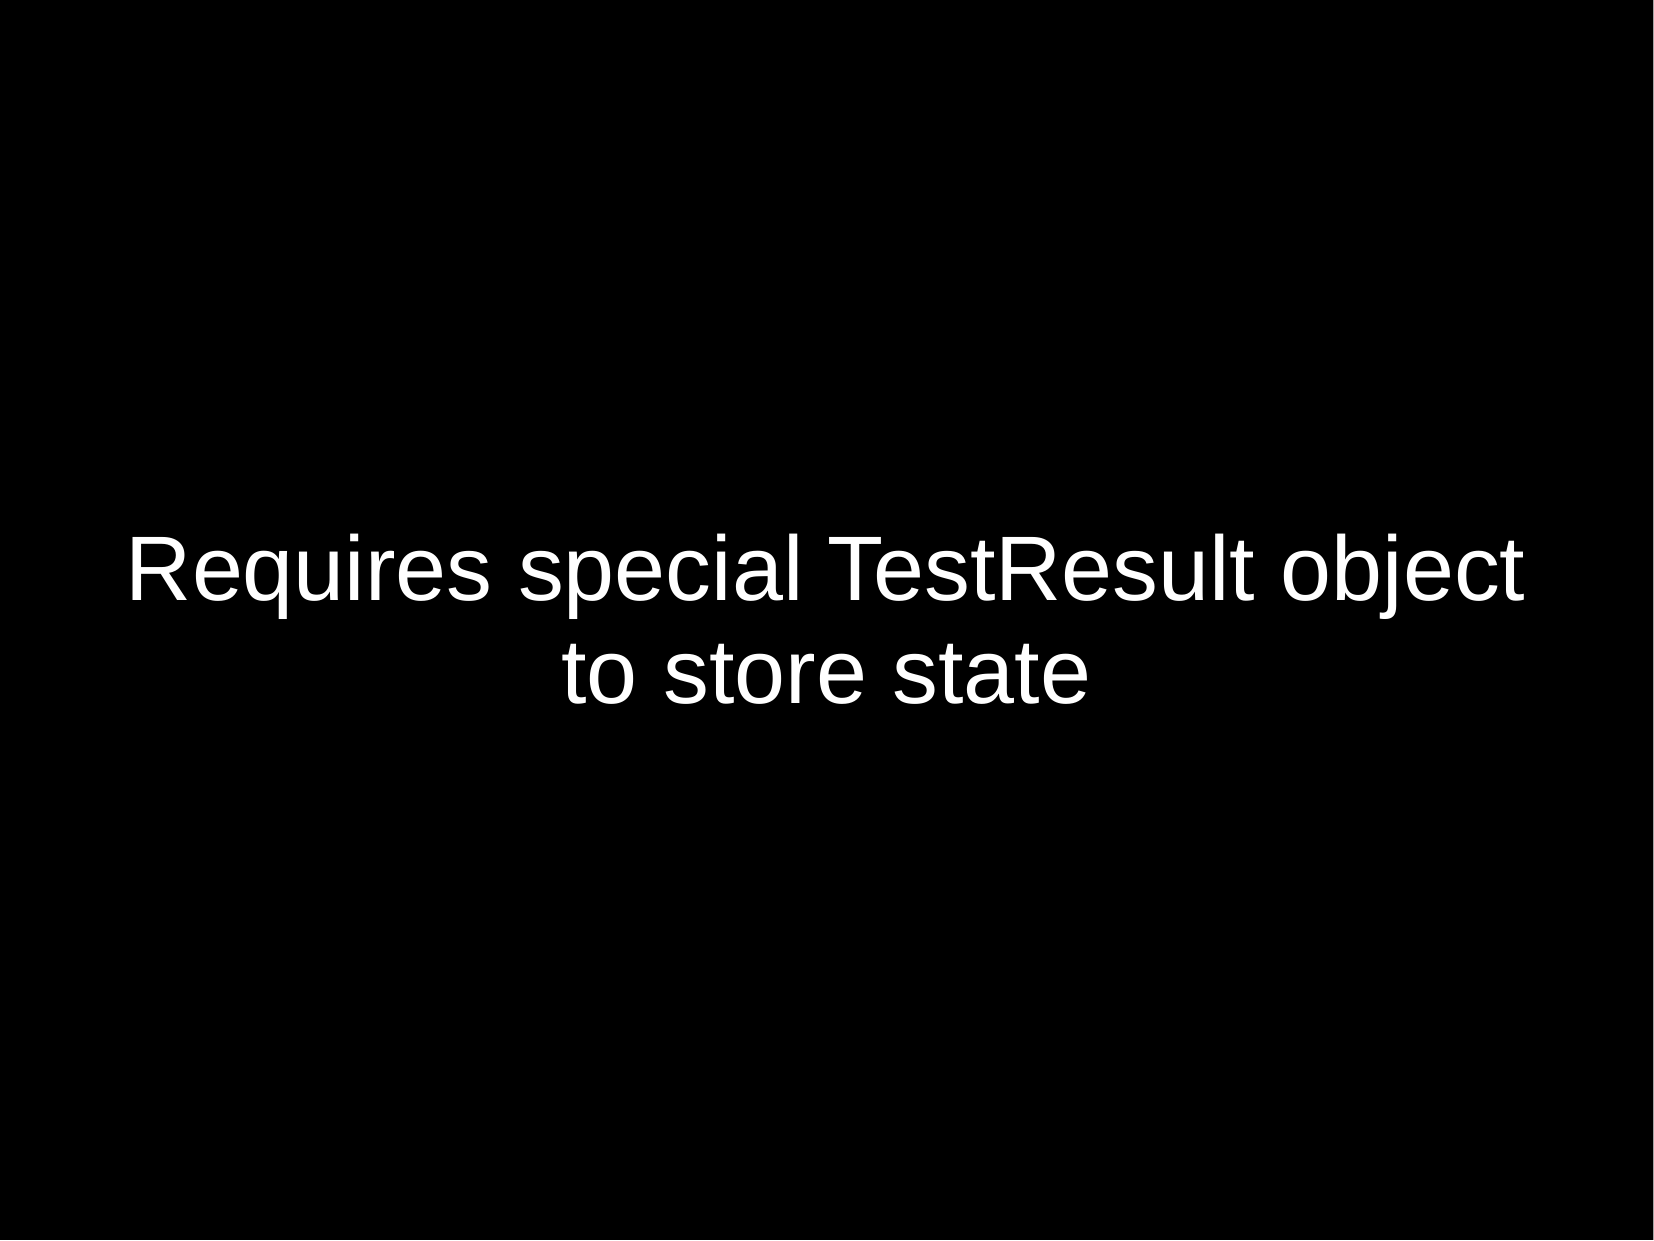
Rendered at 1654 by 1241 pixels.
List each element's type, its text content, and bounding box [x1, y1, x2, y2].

title Requires special TestResult object to store state [82, 517, 1571, 723]
